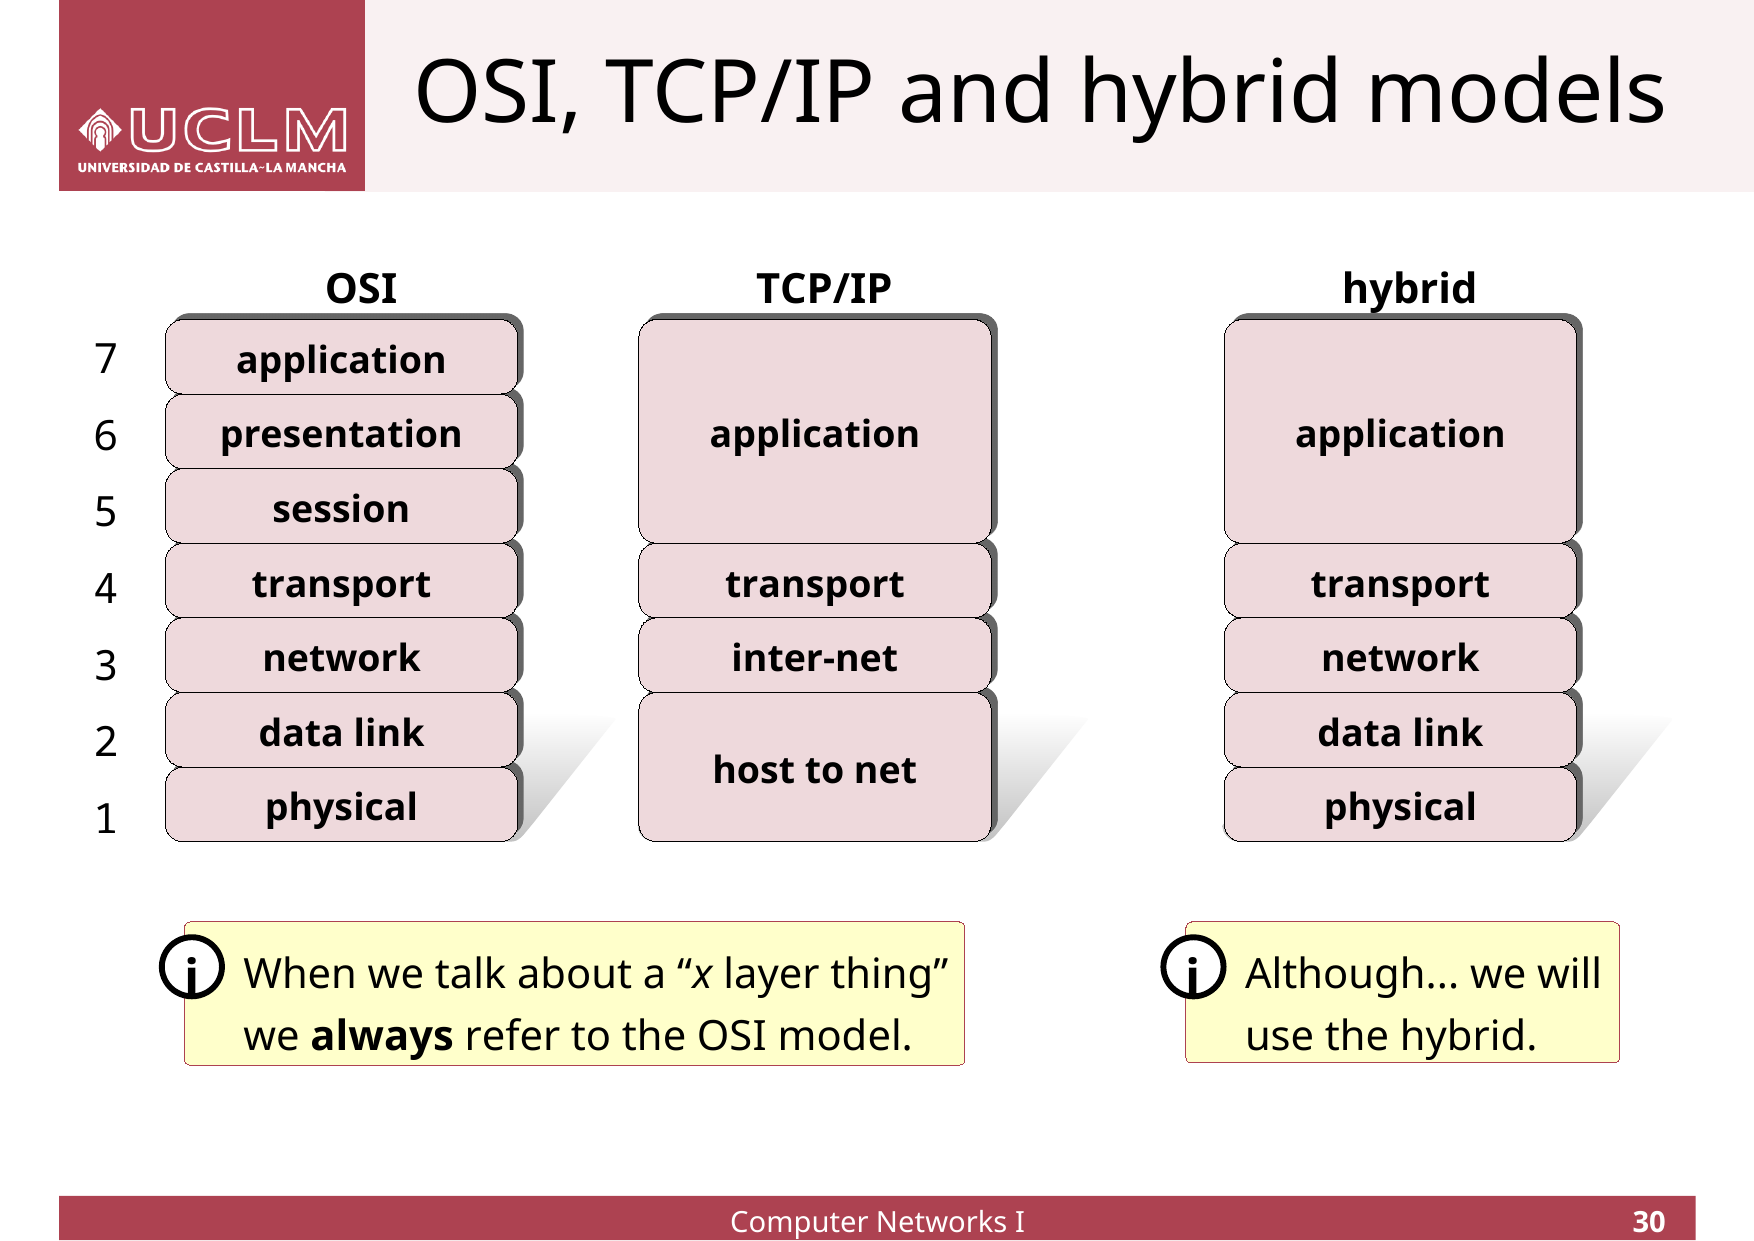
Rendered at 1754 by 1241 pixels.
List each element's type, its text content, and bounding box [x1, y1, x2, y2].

text_box 1 [93, 783, 142, 846]
text_box [161, 941, 177, 993]
text_box session [165, 469, 518, 544]
text_box [1222, 823, 1237, 842]
picture [59, 0, 365, 191]
text_box transport [1224, 543, 1577, 618]
text_box transport [165, 543, 518, 618]
text_box TCP/IP [749, 253, 899, 318]
text_box hybrid [1335, 253, 1485, 318]
text_box host to net [638, 692, 992, 842]
text_box application [1224, 319, 1577, 544]
text_box OSI [286, 253, 436, 318]
text_box 3 [93, 630, 142, 693]
text_box [505, 713, 616, 842]
text_box i [177, 935, 207, 1010]
text_box application [638, 319, 992, 544]
text_box transport [638, 543, 992, 618]
text_box inter-net [638, 618, 992, 693]
text_box presentation [165, 394, 518, 469]
text_box physical [1224, 767, 1577, 842]
text_box [1208, 940, 1224, 993]
text_box 7 [93, 324, 142, 386]
text_box data link [165, 692, 518, 768]
text_box application [165, 319, 518, 395]
text_box physical [165, 767, 518, 842]
text_box [207, 941, 222, 993]
text_box 4 [93, 554, 142, 616]
text_box 2 [93, 707, 142, 769]
text_box network [165, 618, 518, 693]
text_box 6 [93, 400, 142, 463]
text_box data link [1224, 692, 1577, 768]
text_box 5 [93, 477, 142, 540]
text_box Although... we will use the hybrid. [1185, 921, 1620, 1063]
text_box network [1224, 618, 1577, 693]
text_box When we talk about a “x layer thing” we always refer to the OSI model. [184, 921, 965, 1066]
text_box i [1179, 936, 1208, 1010]
text_box [1163, 940, 1179, 993]
text_box [637, 825, 649, 841]
text_box [1564, 713, 1673, 842]
title OSI, TCP/IP and hybrid models [413, 0, 1720, 572]
text_box [978, 713, 1089, 842]
